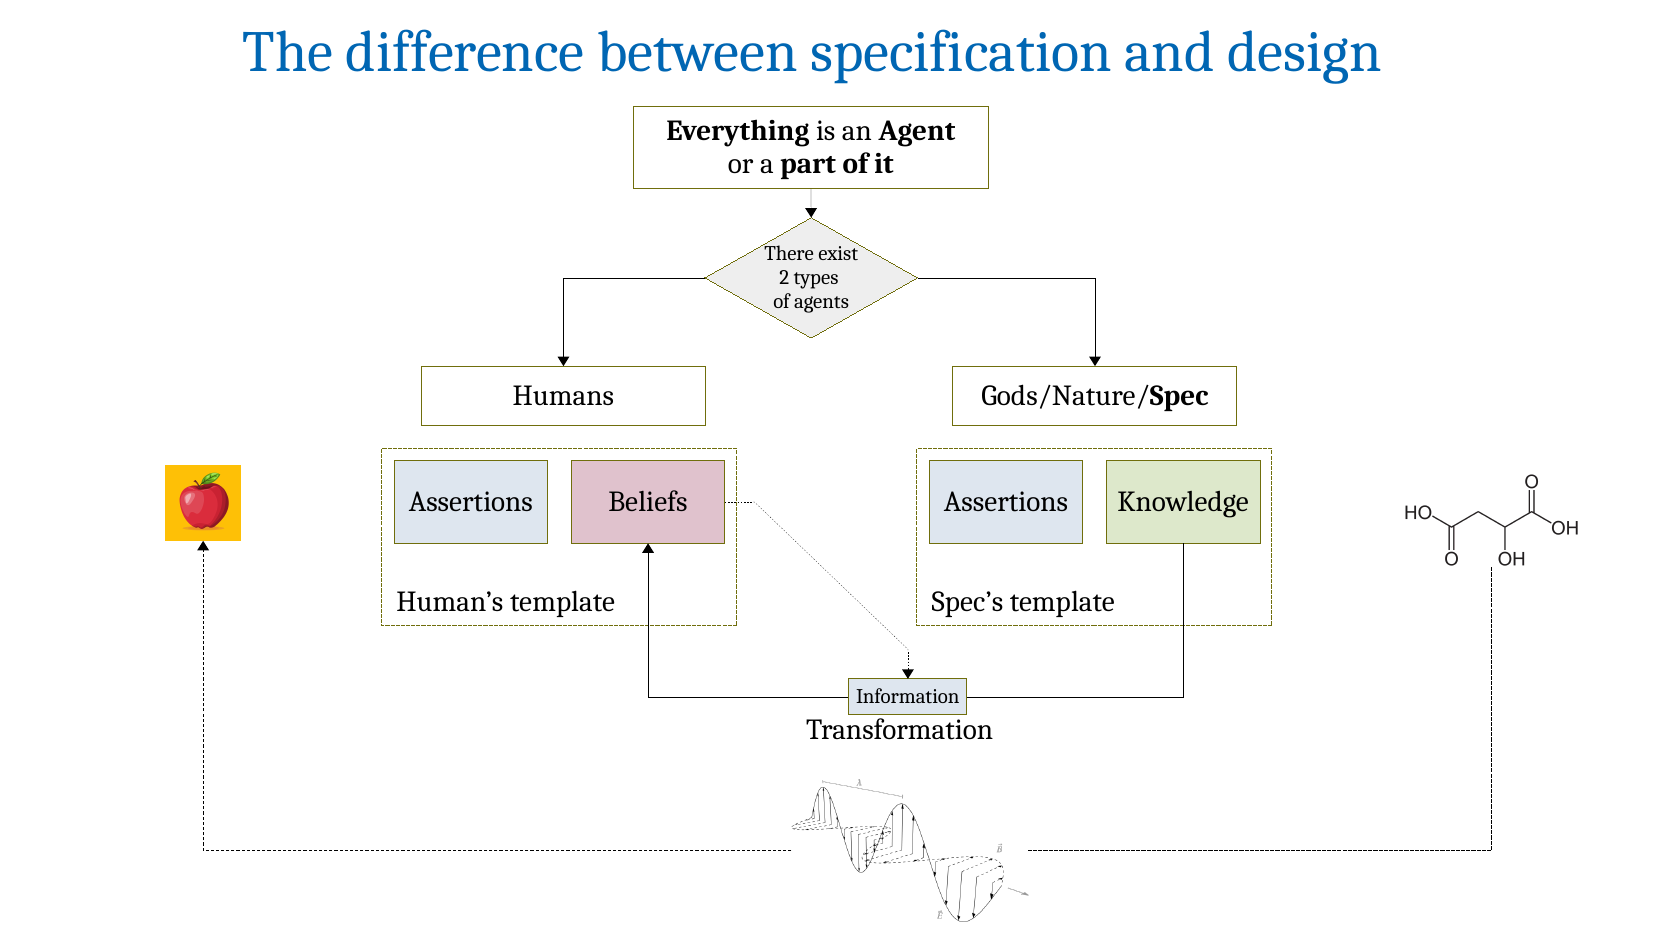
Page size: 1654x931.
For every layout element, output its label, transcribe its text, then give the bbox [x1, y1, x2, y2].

text_box The difference between specification and design [196, 11, 1430, 95]
text_box Assertions [929, 460, 1083, 544]
text_box Beliefs [571, 460, 725, 544]
picture [1401, 472, 1582, 568]
text_box Everything is an Agent or a part of it [633, 106, 989, 189]
picture [165, 465, 241, 541]
text_box Gods/Nature/Spec [952, 366, 1237, 426]
text_box Information [848, 678, 967, 715]
text_box There exist 2 types of agents [704, 217, 918, 338]
text_box Humans [421, 366, 706, 426]
text_box Spec’s template [916, 448, 1272, 626]
picture [791, 779, 1029, 922]
text_box Knowledge [1106, 460, 1261, 544]
text_box Human’s template [381, 448, 737, 626]
text_box Assertions [394, 460, 548, 544]
text_box Transformation [791, 705, 1028, 779]
